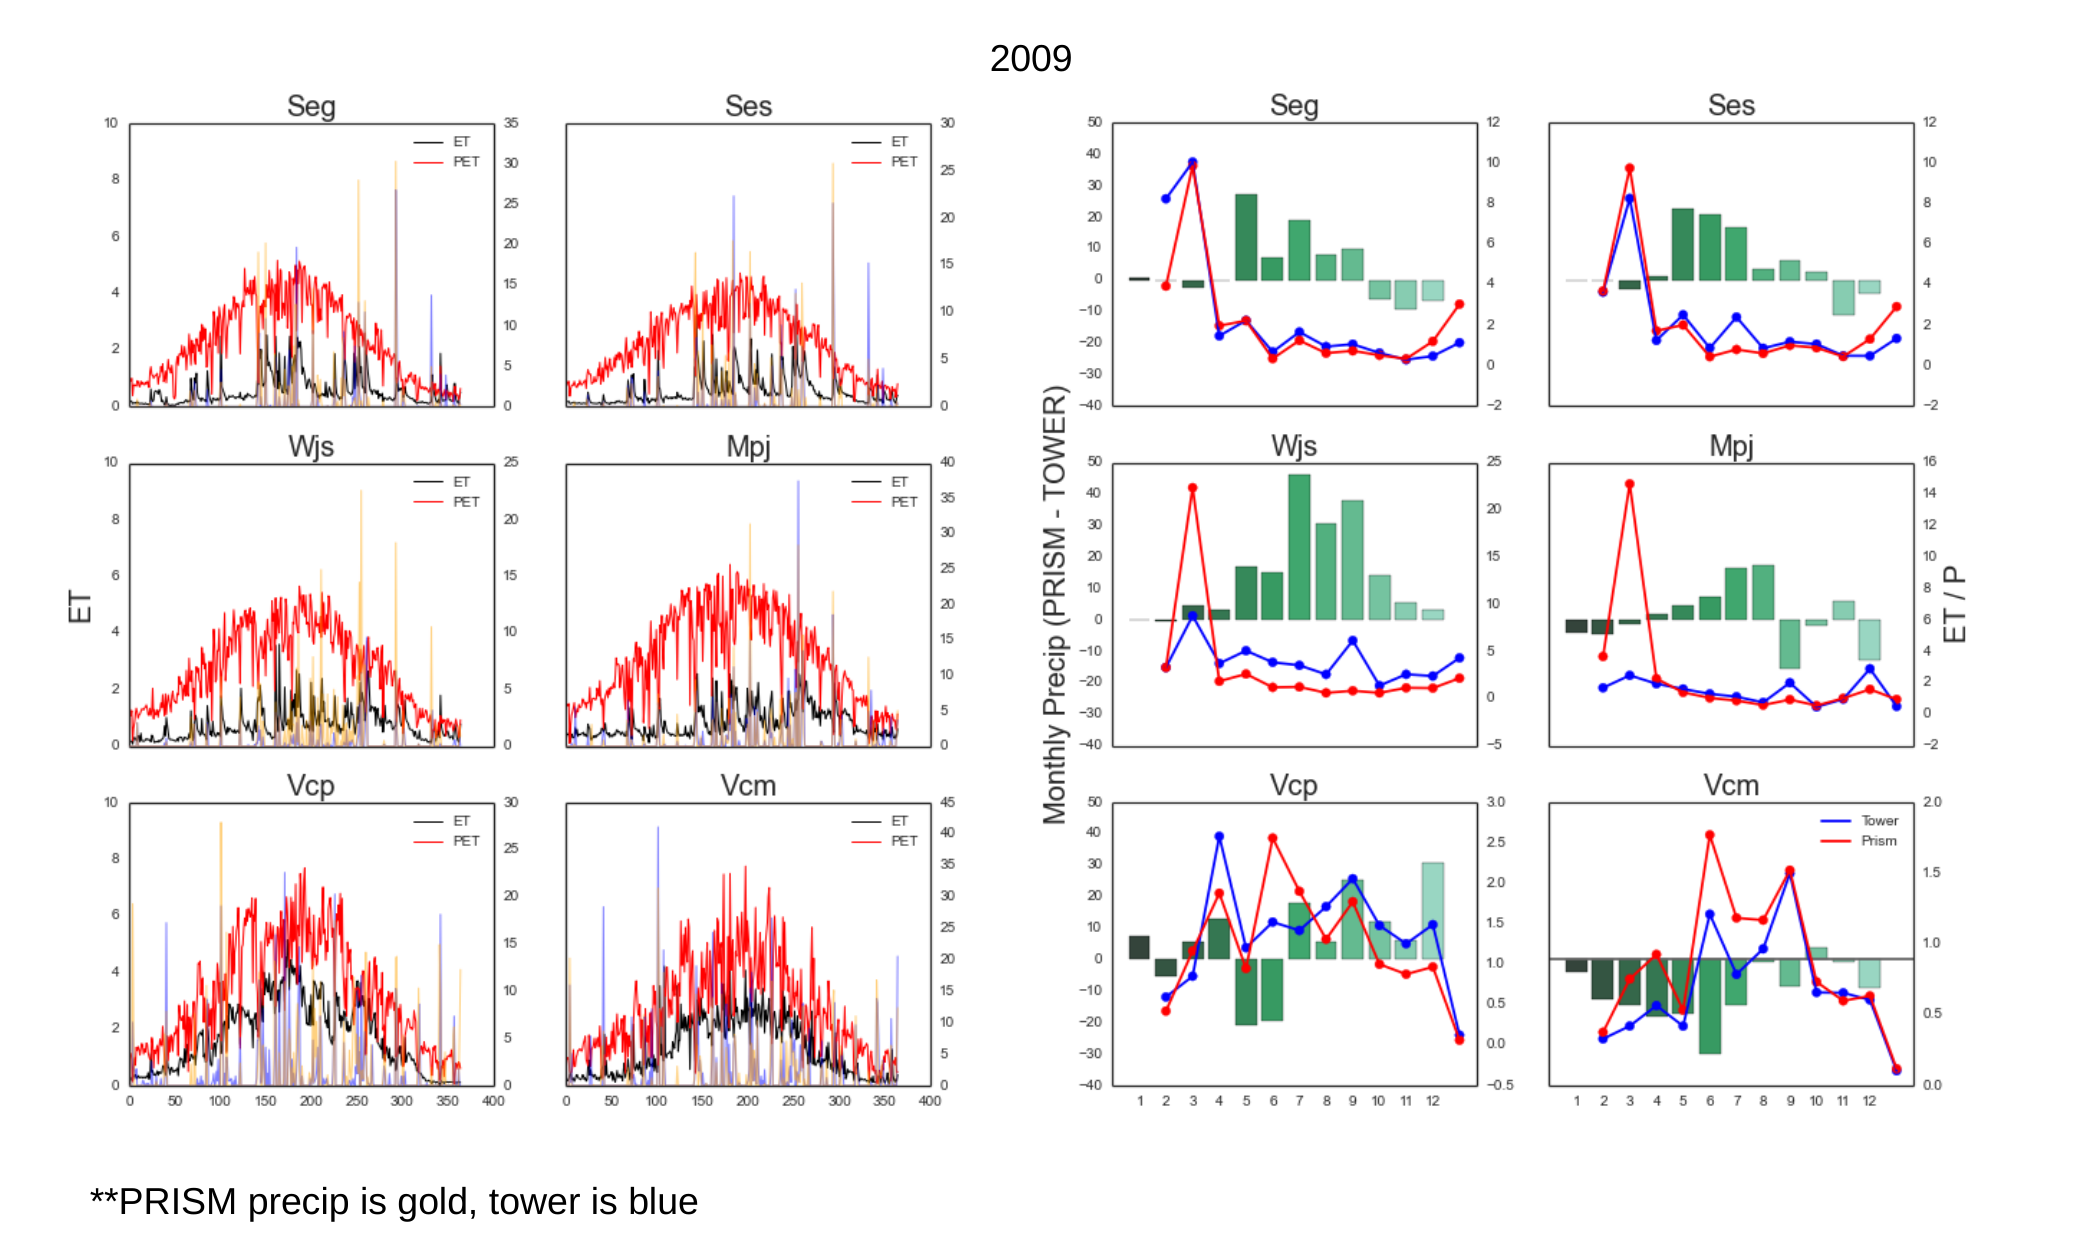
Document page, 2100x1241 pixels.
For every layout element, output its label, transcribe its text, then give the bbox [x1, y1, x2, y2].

text_box **PRISM precip is gold, tower is blue [75, 1173, 943, 1231]
picture [0, 0, 2017, 1241]
text_box 2009 [975, 30, 1096, 87]
